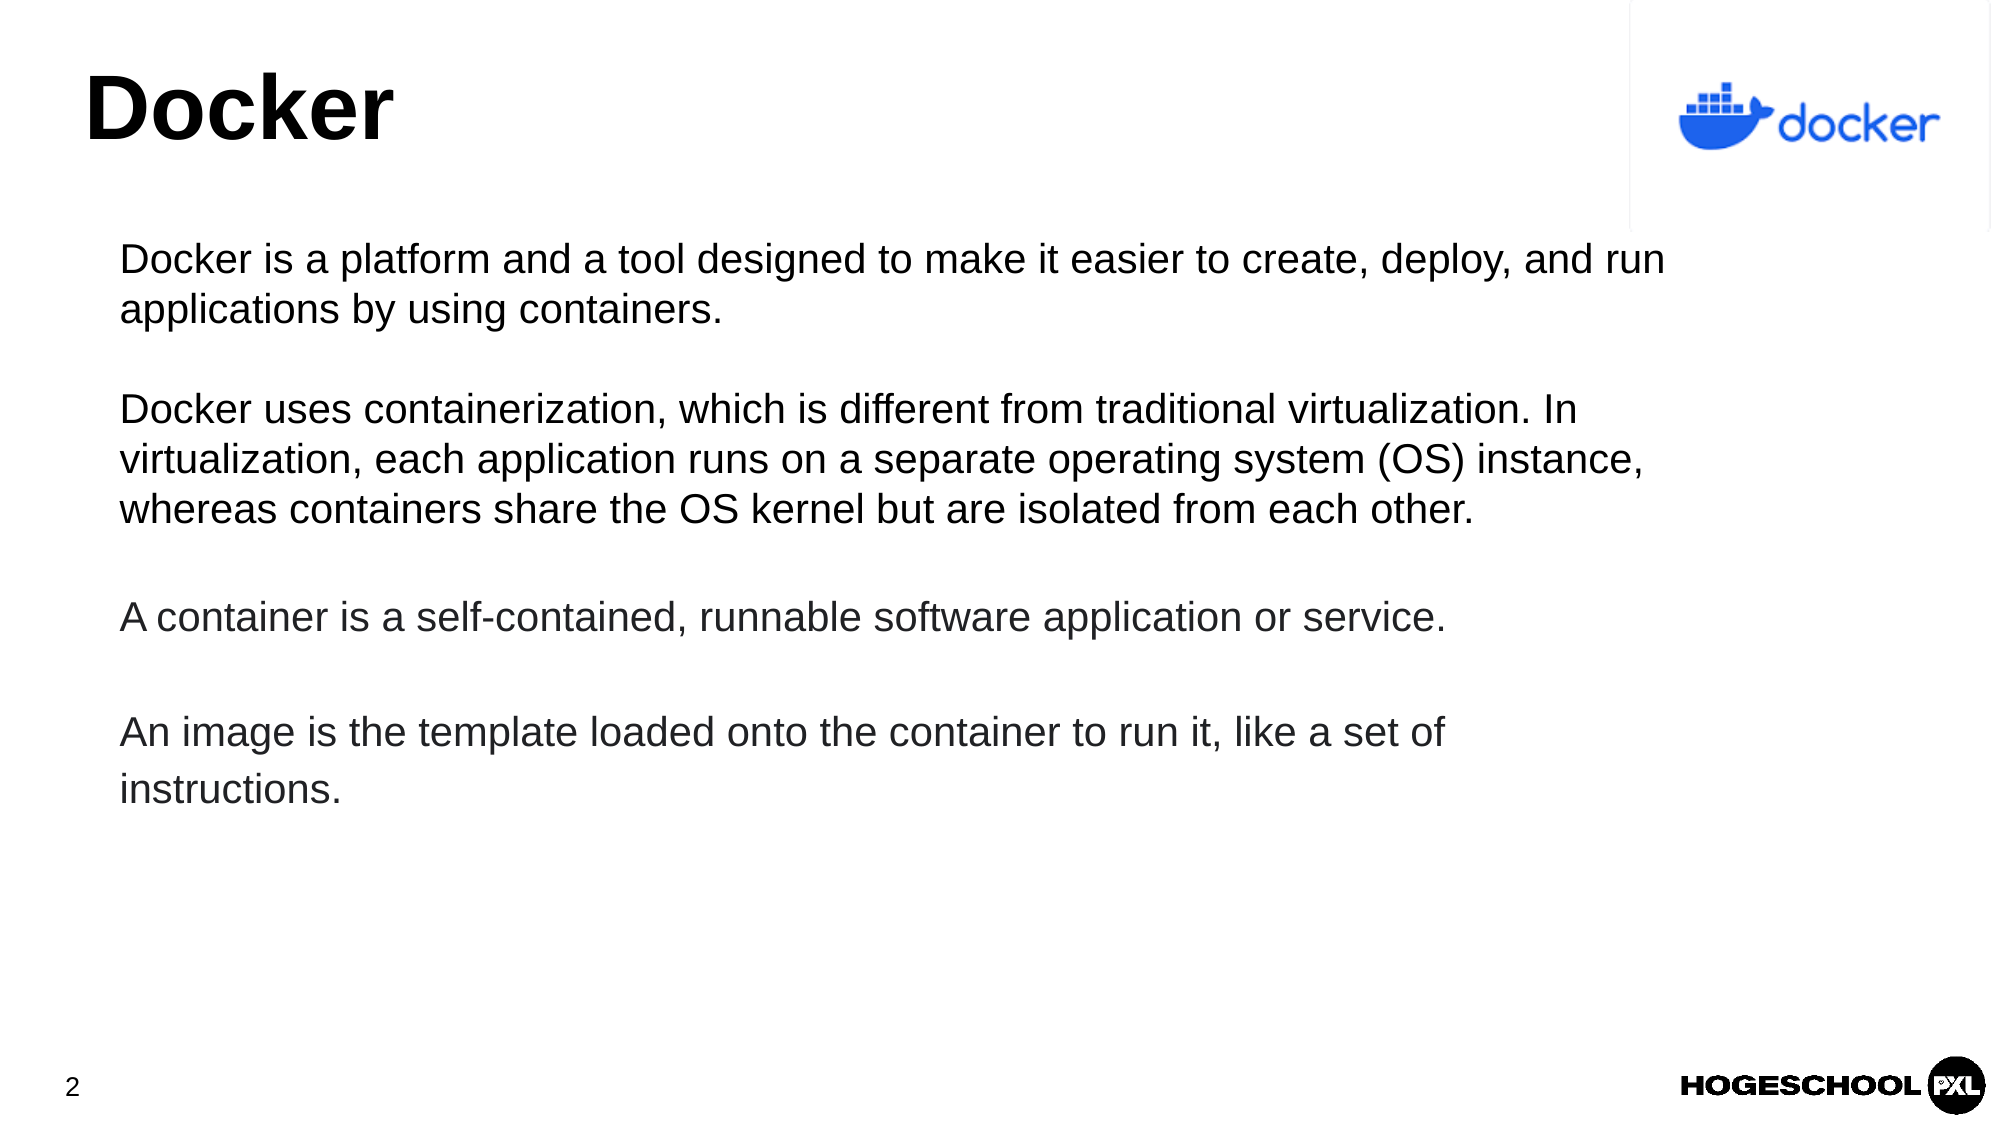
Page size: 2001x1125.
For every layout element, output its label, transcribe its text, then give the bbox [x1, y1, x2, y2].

text_box Docker is a platform and a tool designed to make it easier to create, deploy, and run applications by using containers. Docker uses containerization, which is different from traditional virtualization. In virtualization, each application runs on a separate operating system (OS) instance, whereas containers share the OS kernel but are isolated from each other. A container is a self-contained, runnable software application or service. An image is the template loaded onto the container to run it, like a set of instructions. [104, 216, 1688, 940]
picture [1629, 0, 1991, 232]
slide_number <number> [21, 1054, 95, 1105]
picture [1675, 1050, 1991, 1120]
title Docker [84, 47, 1629, 209]
